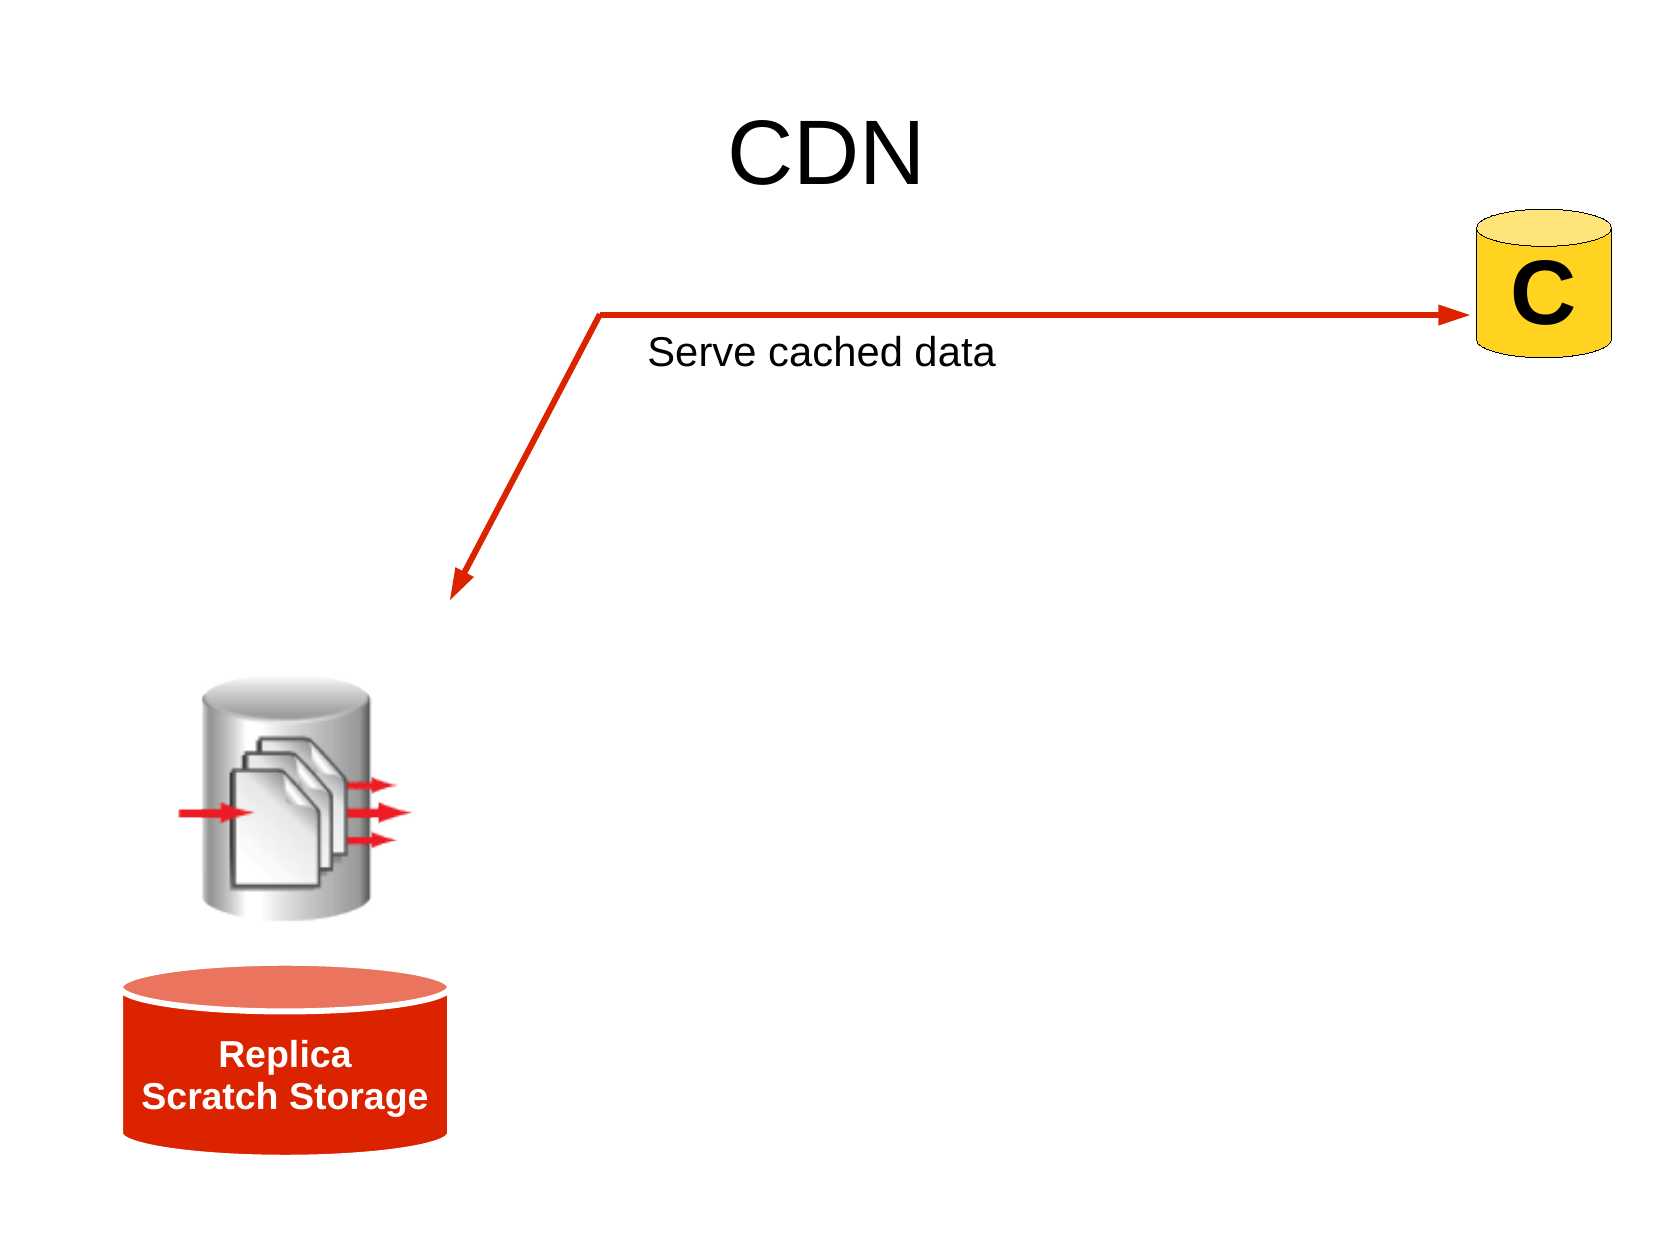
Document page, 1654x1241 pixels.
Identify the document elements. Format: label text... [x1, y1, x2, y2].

text_box B [1476, 209, 1612, 247]
text_box Serve cached data [597, 321, 1558, 383]
text_box [120, 988, 451, 1026]
text_box Replica Scratch Storage [120, 1026, 451, 1126]
text_box C [1476, 229, 1612, 358]
title CDN [82, 49, 1571, 257]
text_box [120, 1126, 451, 1158]
picture [168, 676, 424, 924]
text_box Republish /foo/bar [120, 962, 451, 1012]
